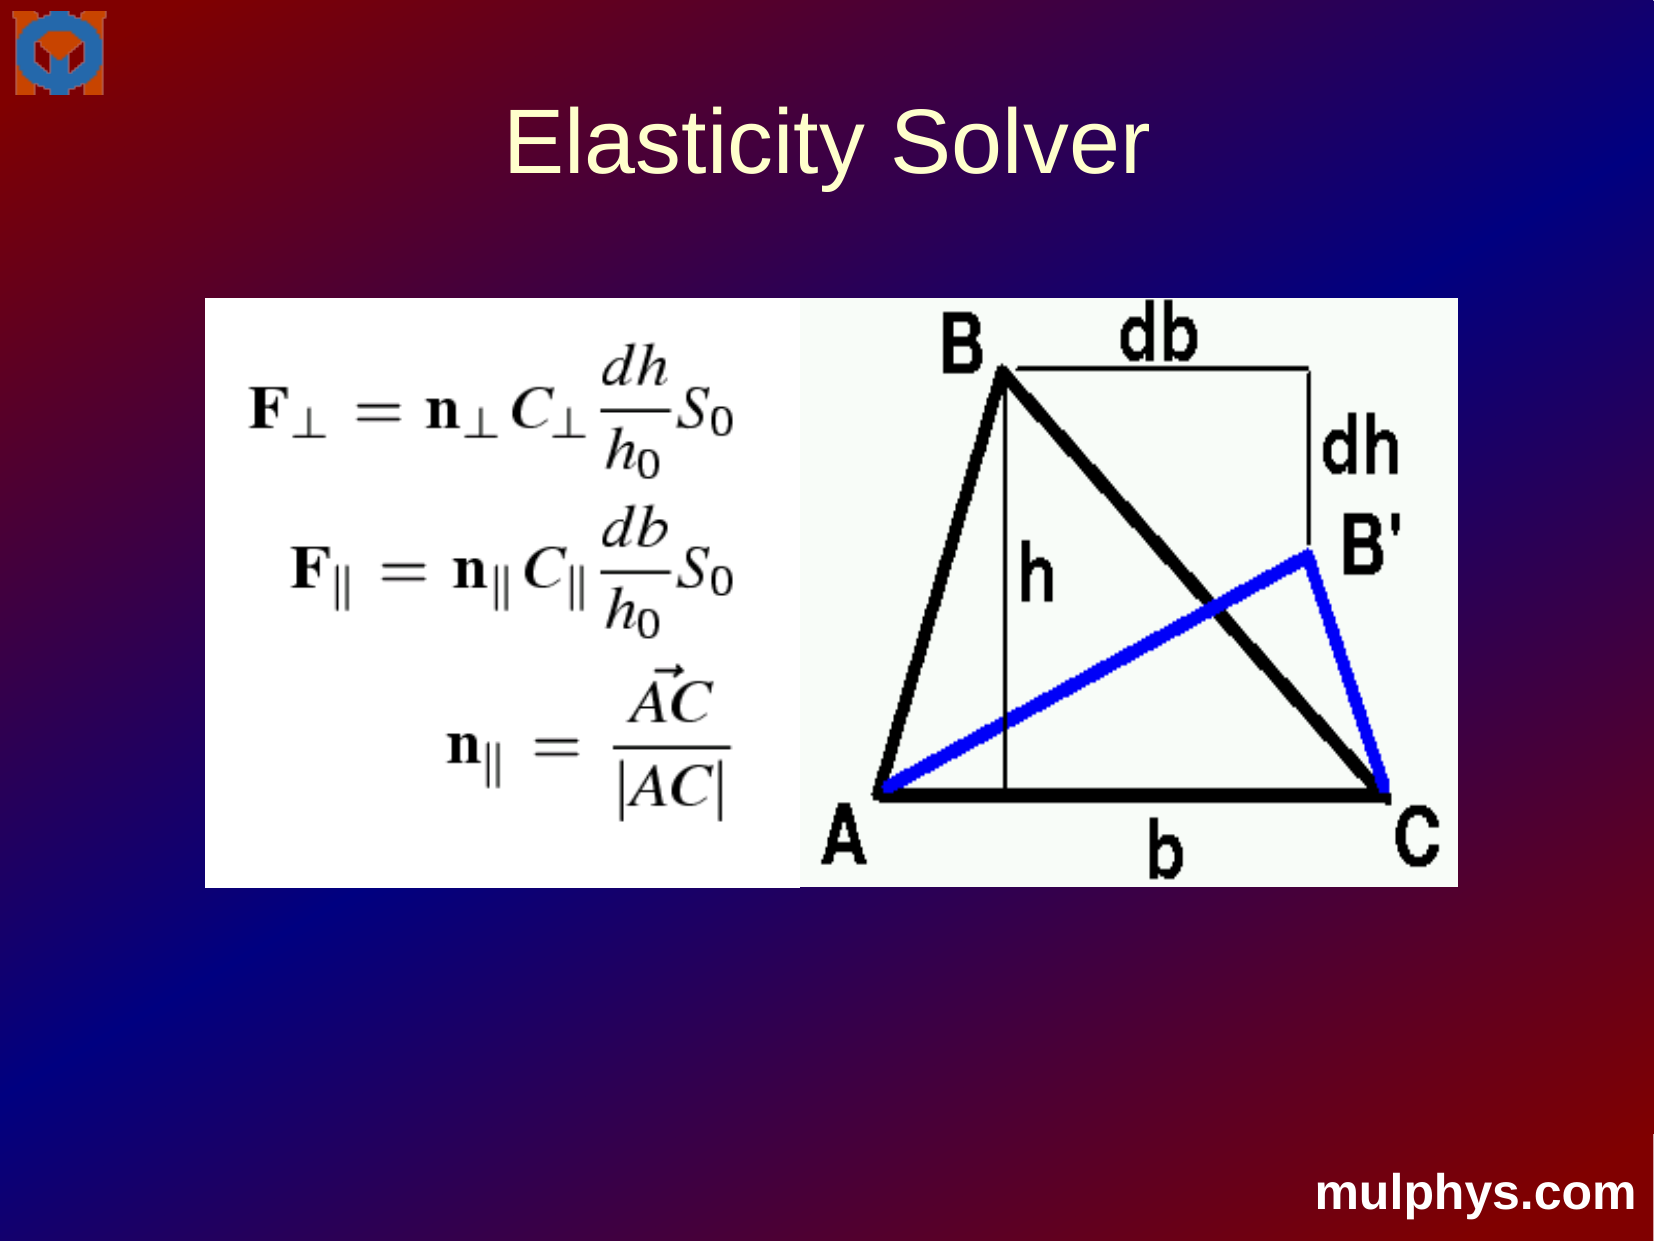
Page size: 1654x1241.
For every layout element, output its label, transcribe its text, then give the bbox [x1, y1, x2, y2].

title Elasticity Solver [121, 37, 1534, 246]
picture [205, 298, 1458, 888]
picture [11, 11, 110, 95]
text_box mulphys.com [1314, 1164, 1637, 1230]
